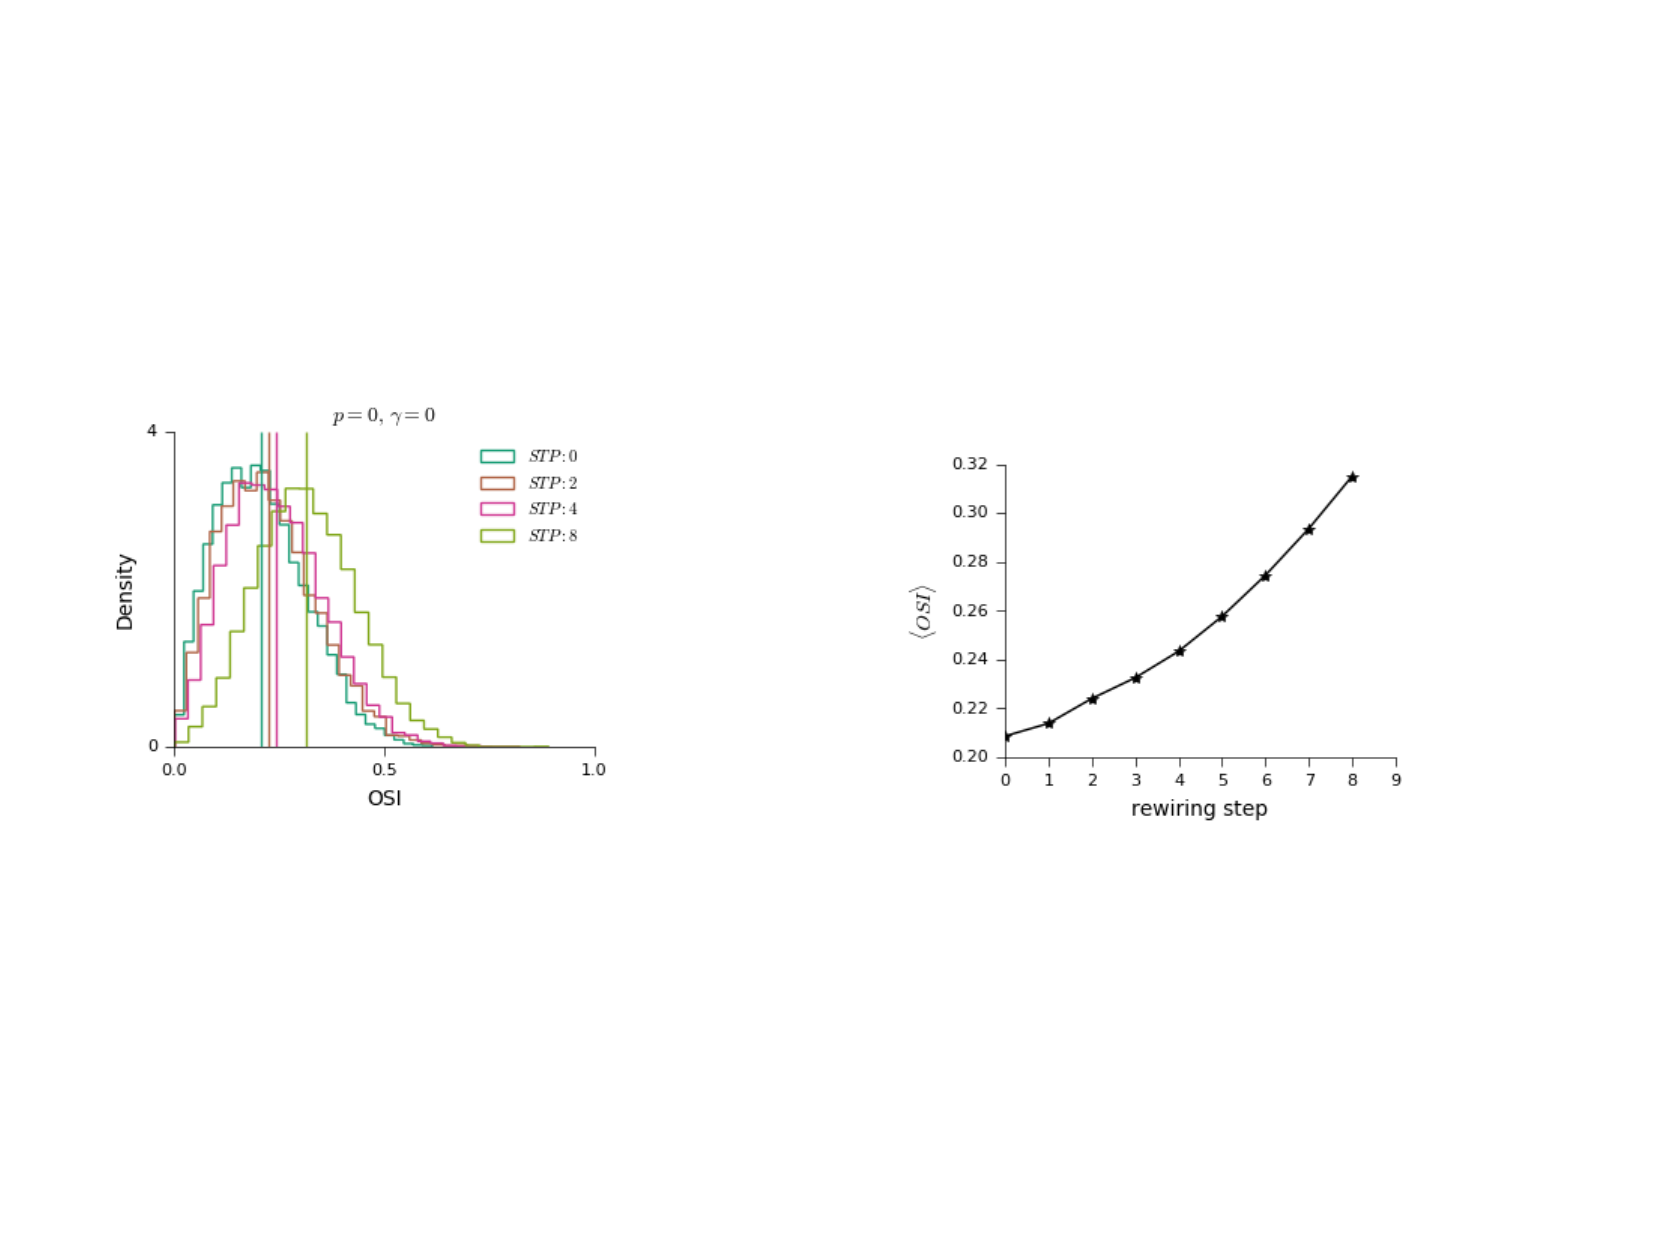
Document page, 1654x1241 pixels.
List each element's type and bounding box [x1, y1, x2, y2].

picture [90, 360, 691, 811]
picture [855, 420, 1456, 871]
